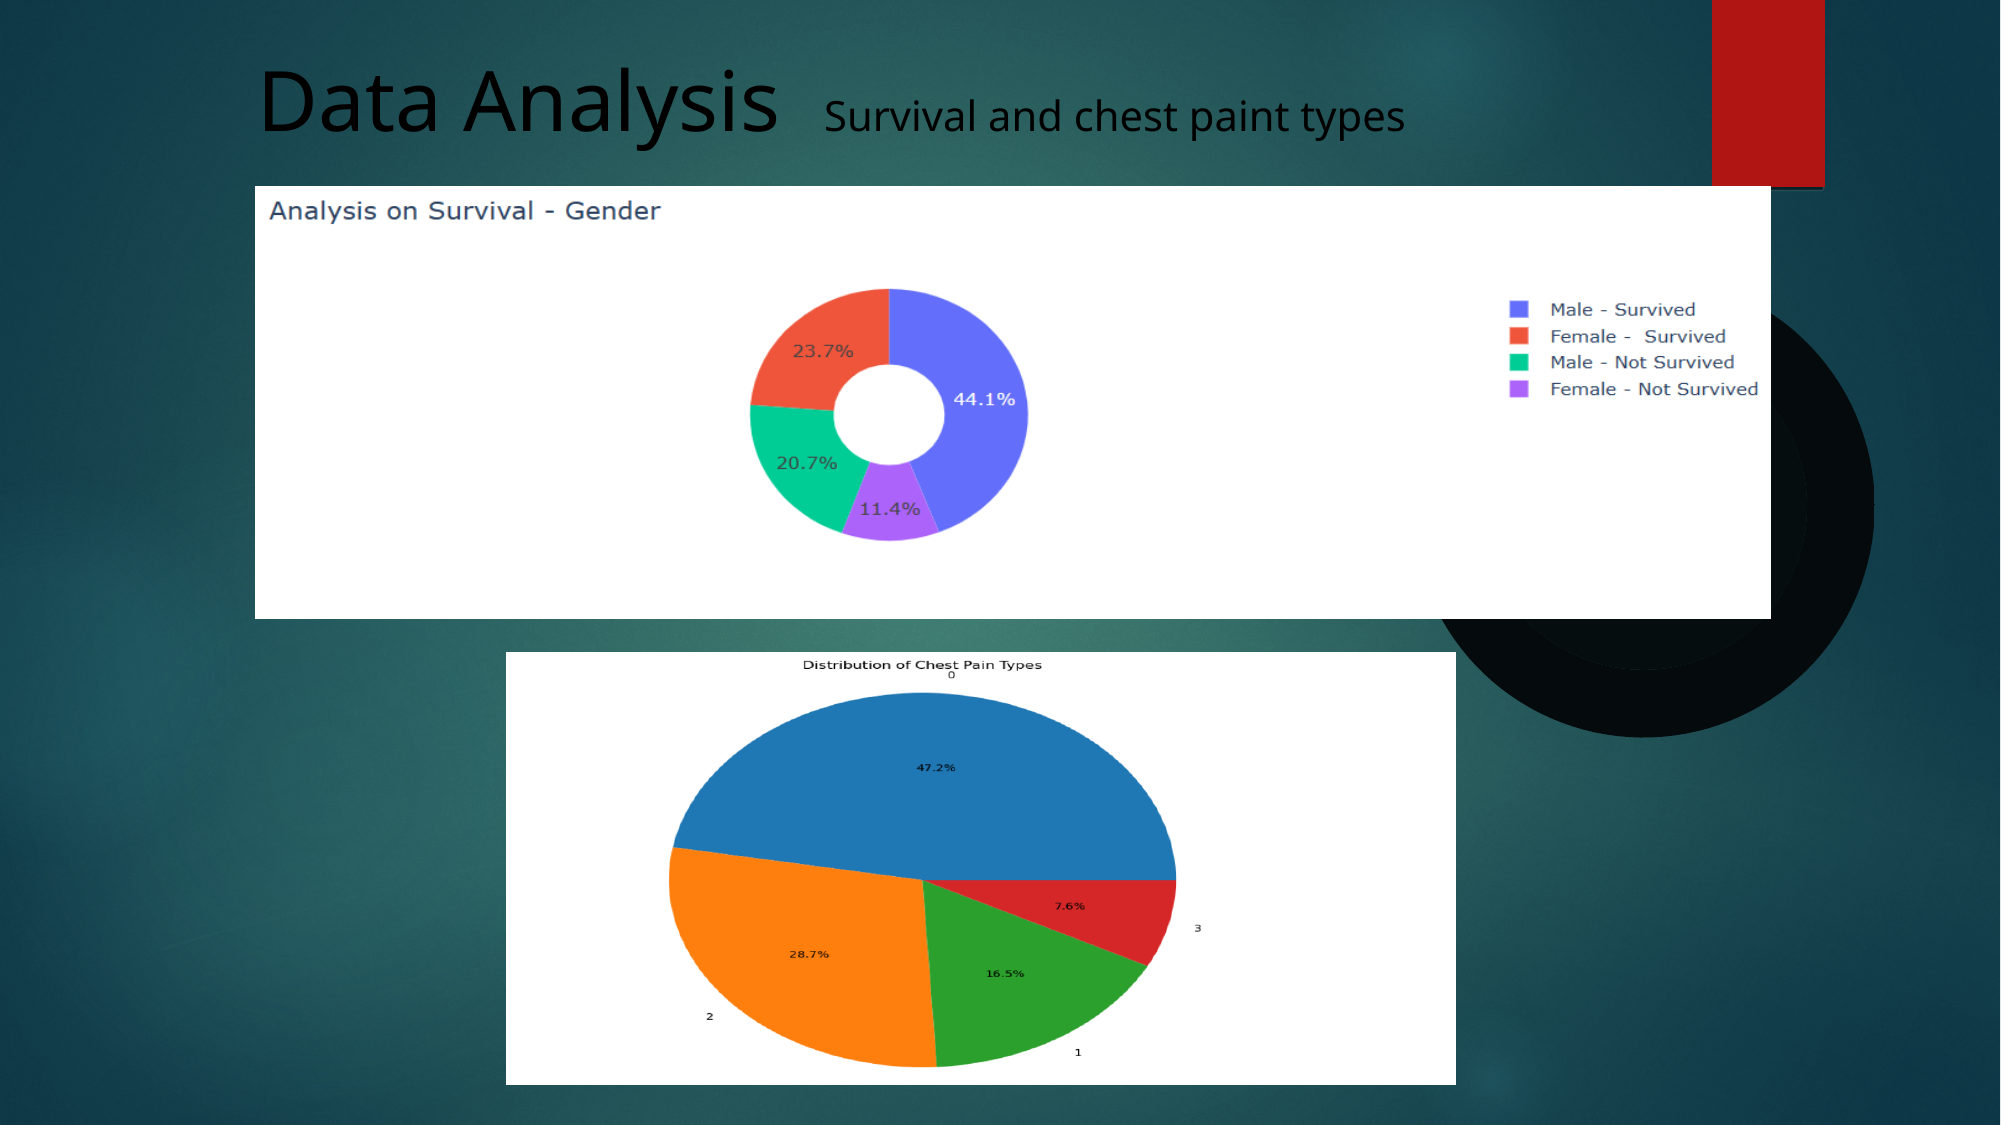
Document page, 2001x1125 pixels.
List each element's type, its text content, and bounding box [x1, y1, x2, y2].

text_box Data Analysis Survival and chest paint types [242, 40, 1887, 210]
picture [506, 652, 1456, 1085]
picture [255, 210, 1771, 619]
